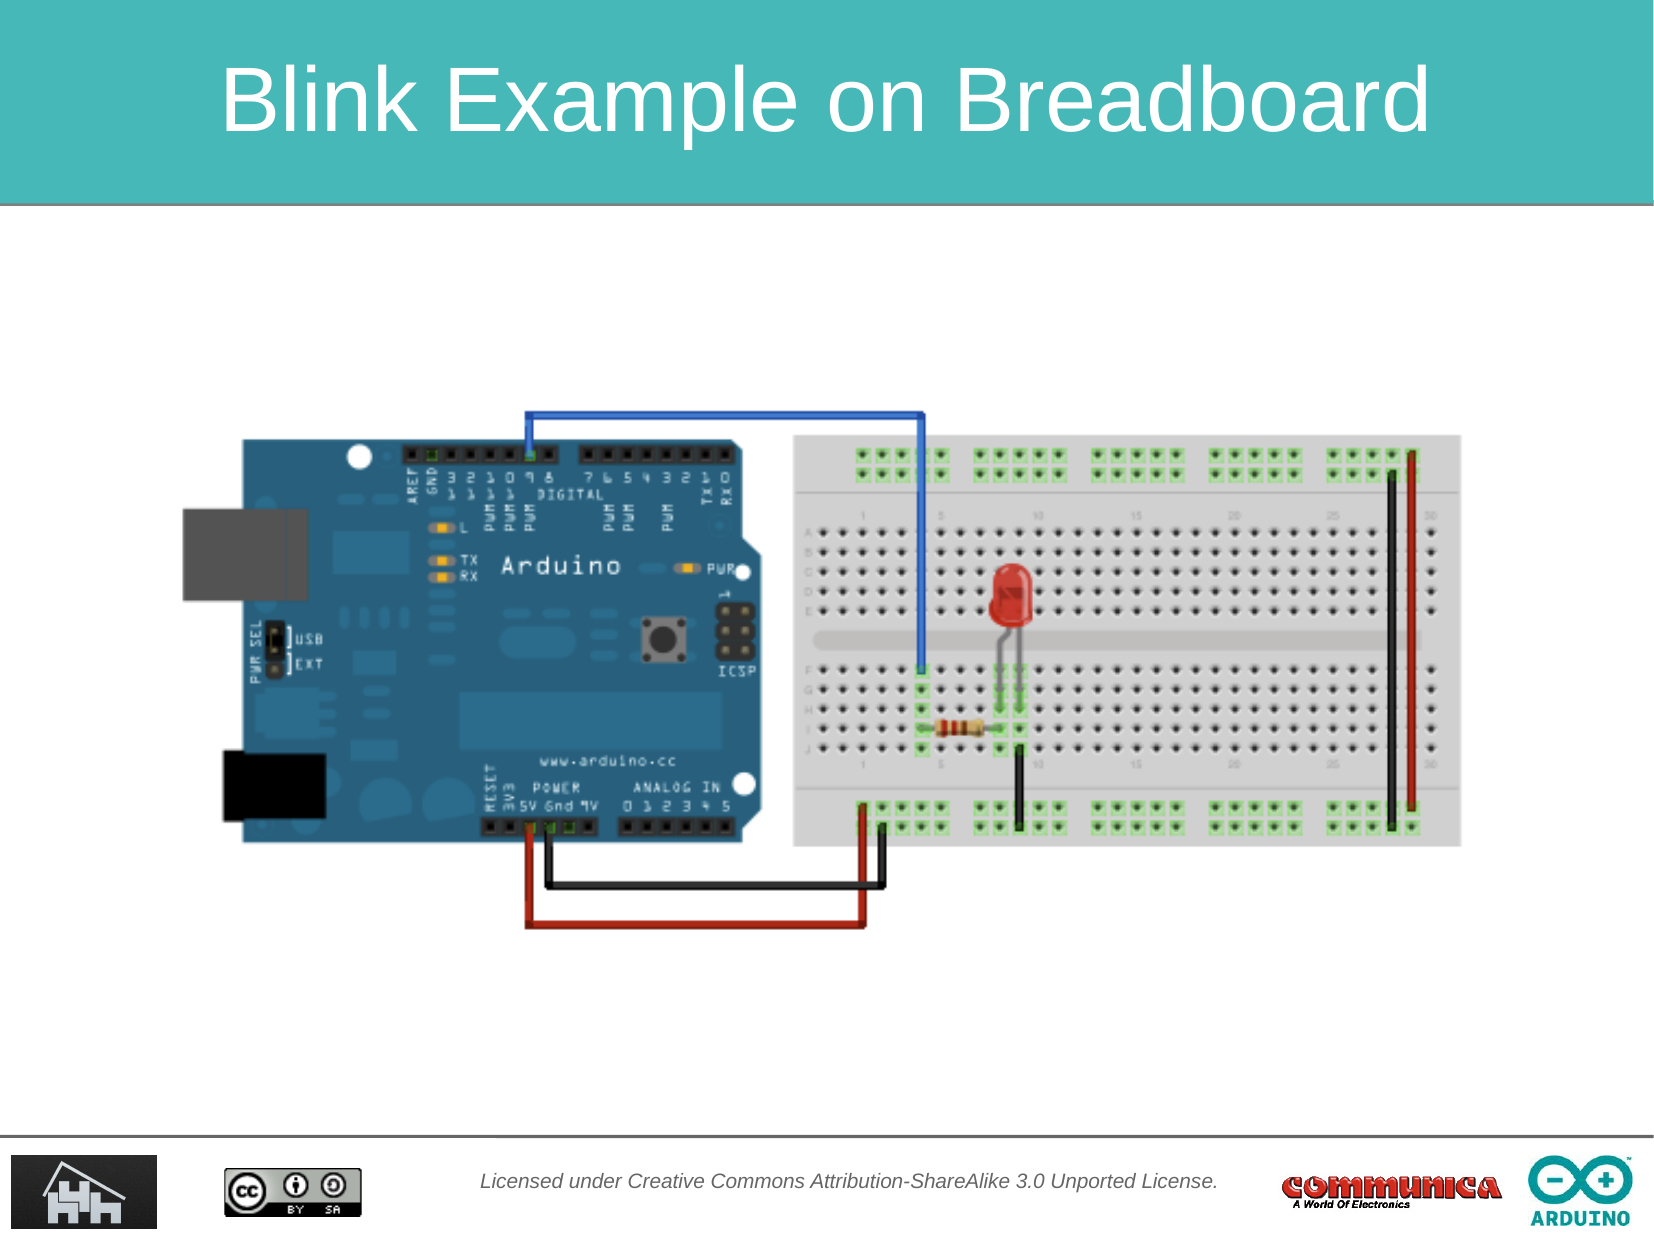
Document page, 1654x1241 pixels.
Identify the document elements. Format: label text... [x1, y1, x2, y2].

title Blink Example on Breadboard [0, 0, 1654, 204]
picture [11, 1155, 157, 1229]
picture [224, 1168, 362, 1217]
picture [1264, 1144, 1654, 1241]
picture [94, 342, 1582, 993]
